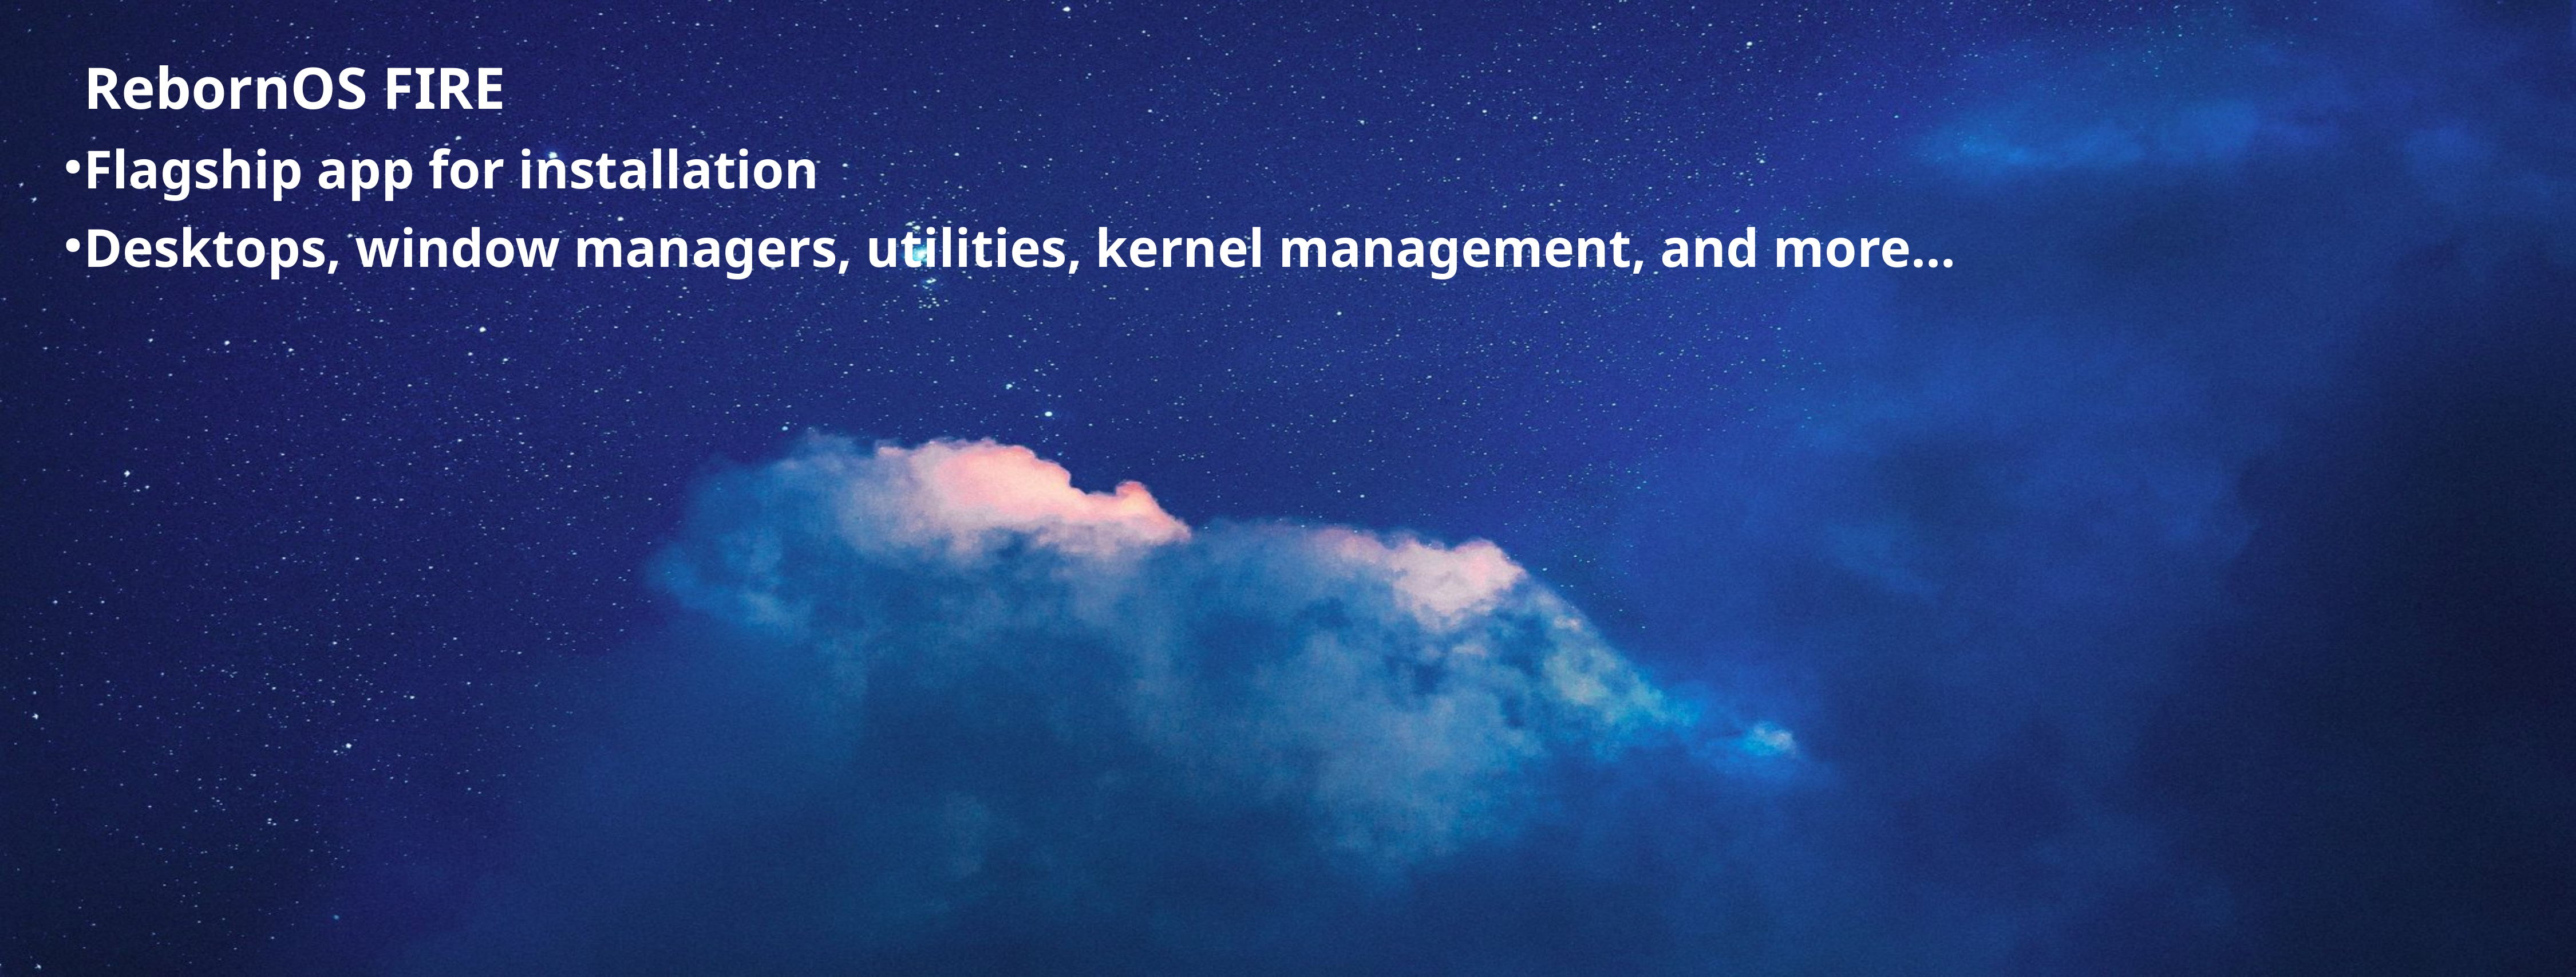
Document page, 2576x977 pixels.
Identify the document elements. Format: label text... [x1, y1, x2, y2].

text_box RebornOS FIRE Flagship app for installation Desktops, window managers, utilities, kernel management, and more... [55, 44, 2168, 458]
picture [0, 0, 2576, 977]
